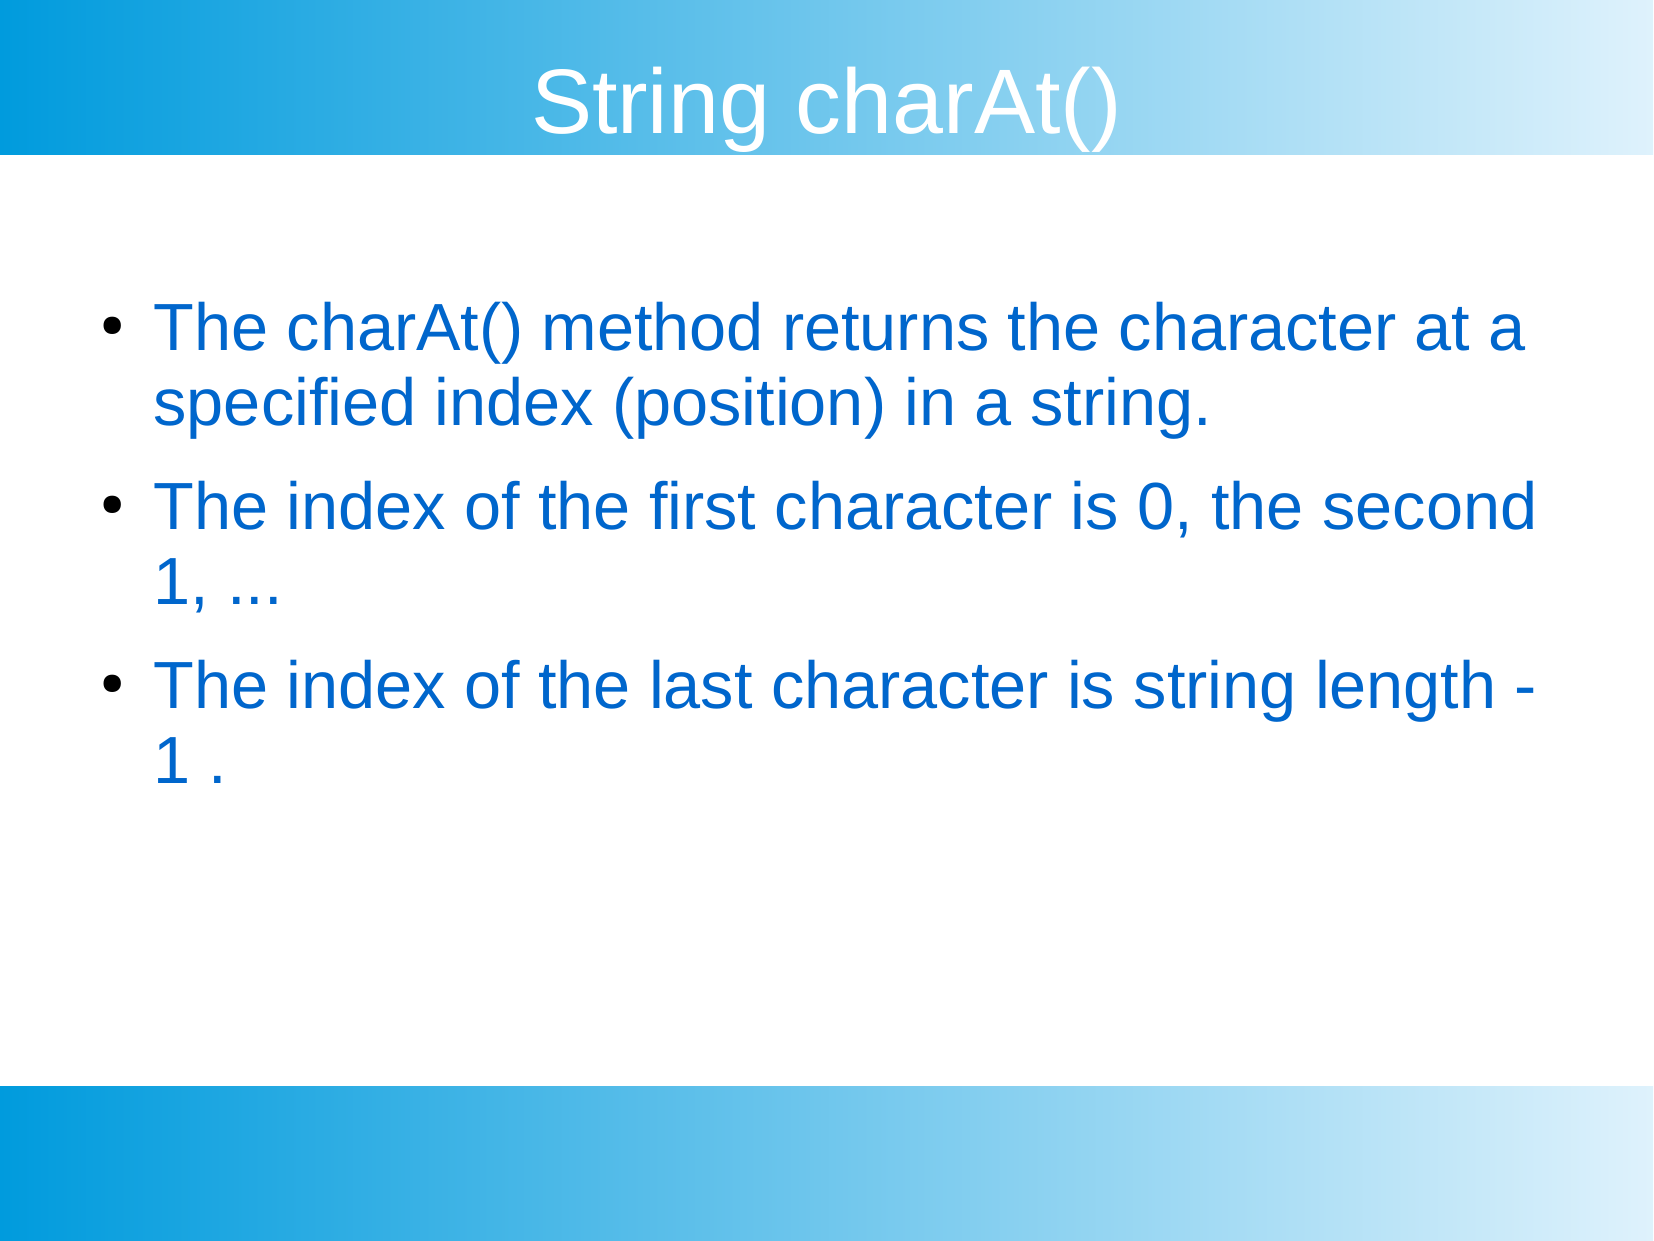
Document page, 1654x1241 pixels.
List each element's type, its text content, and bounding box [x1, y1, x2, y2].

title String charAt() [82, 49, 1571, 155]
list The charAt() method returns the character at a specified index (position) in a string. The index of the first character is 0, the second 1, ... The index of the last character is string length - 1 . [82, 290, 1571, 1010]
